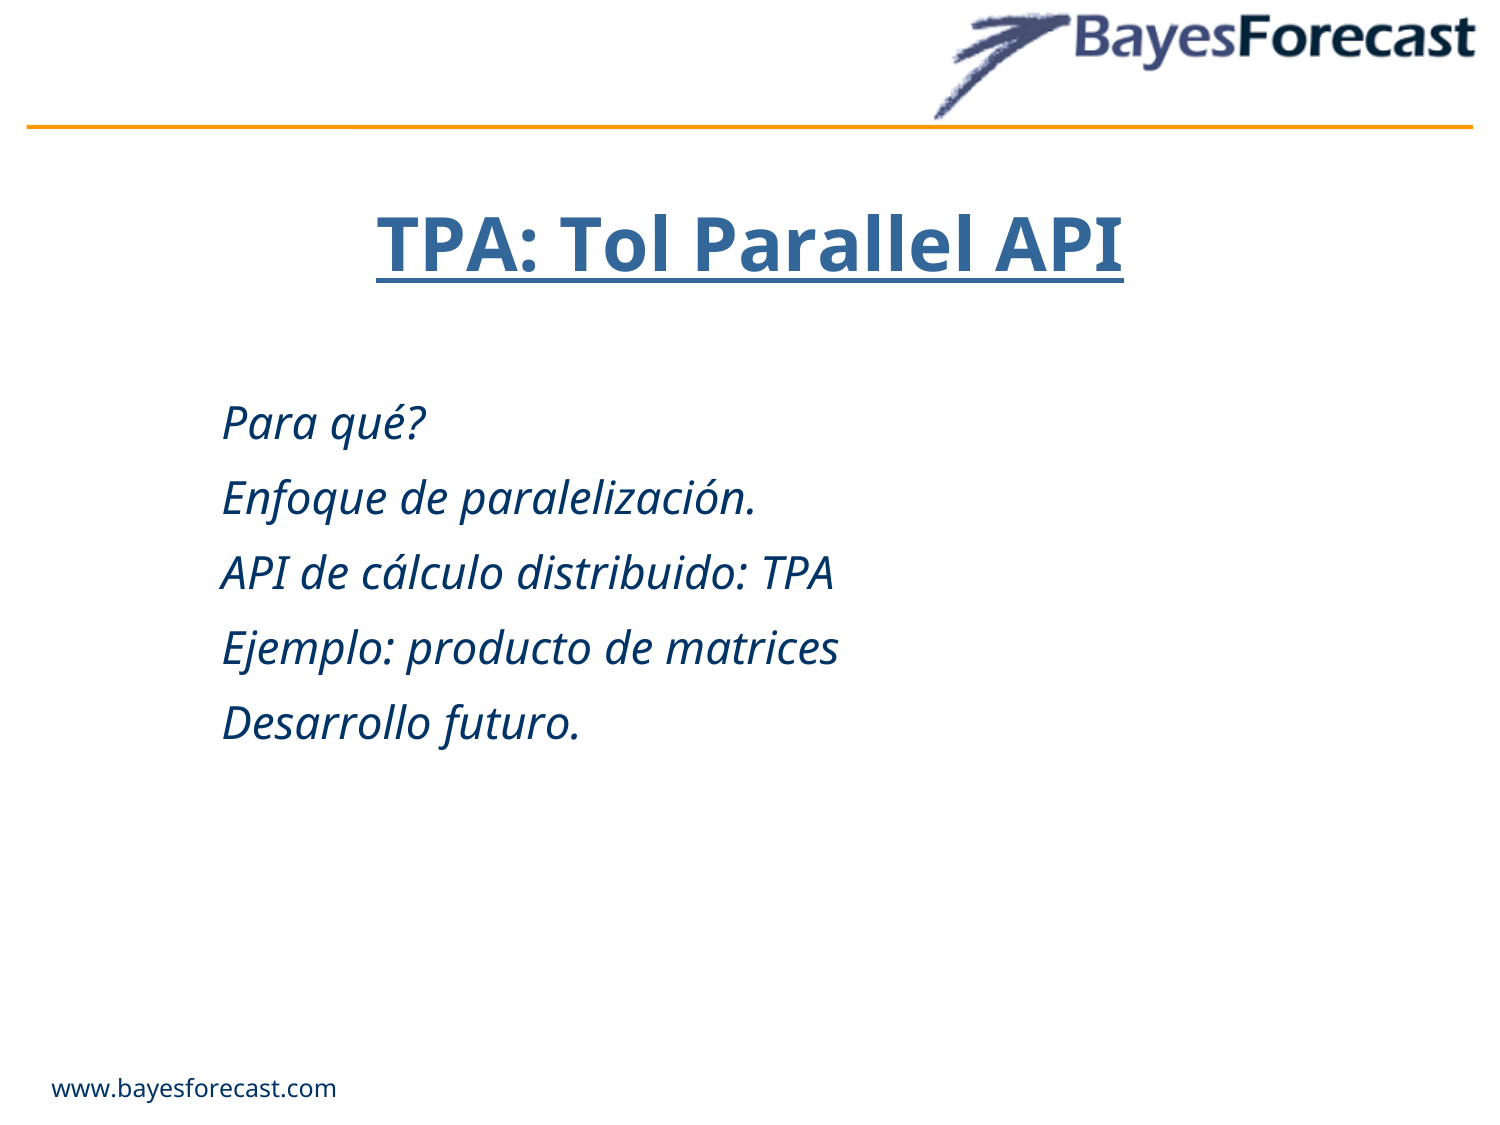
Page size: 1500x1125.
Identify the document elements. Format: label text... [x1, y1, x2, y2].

text_box TPA: Tol Parallel API [0, 184, 1500, 300]
text_box Para qué? Enfoque de paralelización. API de cálculo distribuido: TPA Ejemplo: producto de matrices Desarrollo futuro. [206, 383, 1364, 811]
